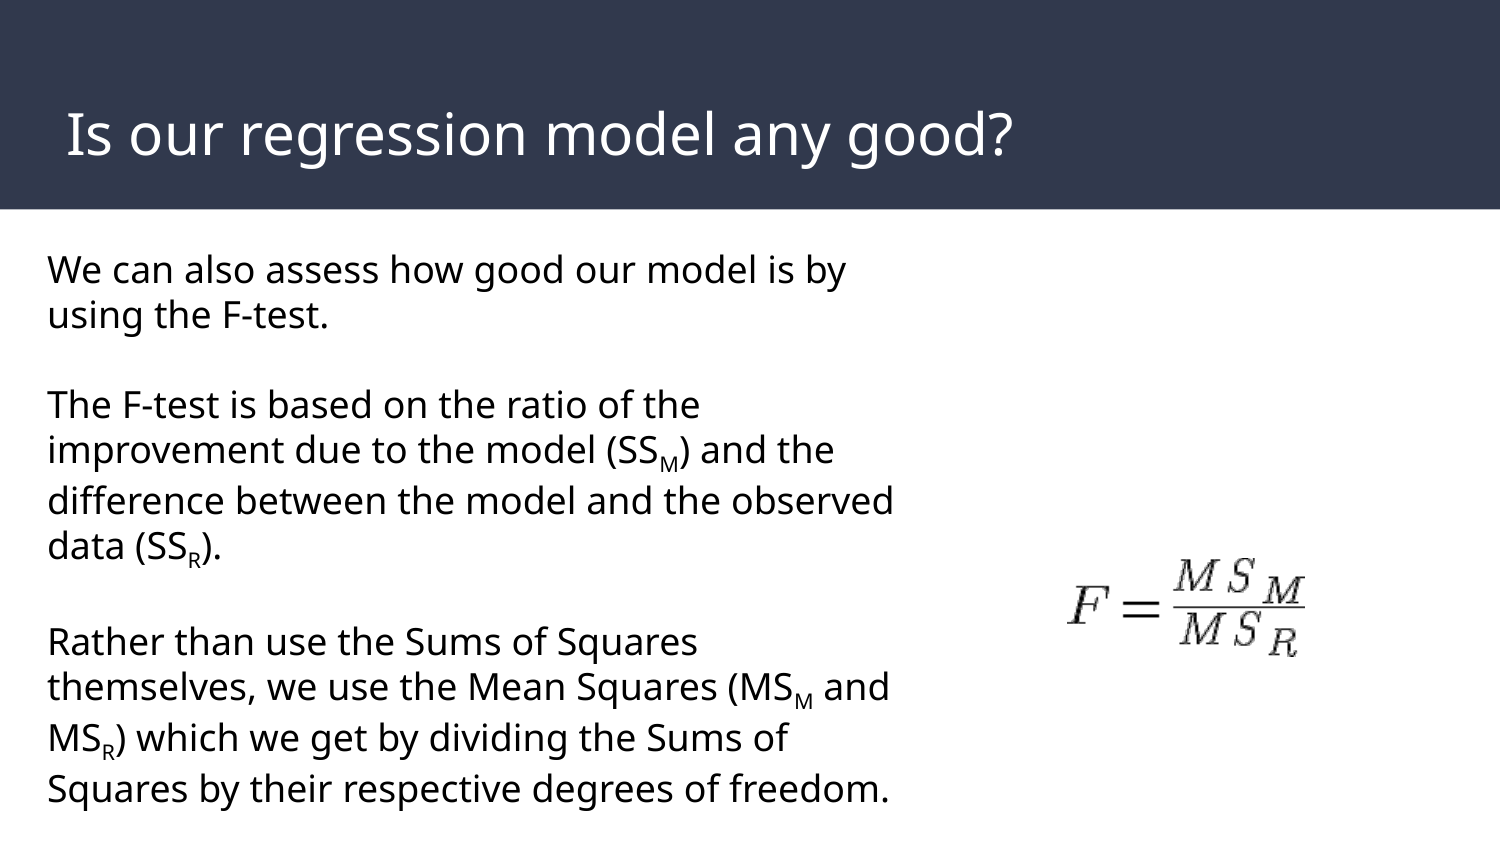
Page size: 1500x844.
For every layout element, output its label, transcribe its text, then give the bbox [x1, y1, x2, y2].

picture [1067, 558, 1305, 657]
text_box We can also assess how good our model is by using the F-test. The F-test is based on the ratio of the improvement due to the model (SSM) and the difference between the model and the observed data (SSR). Rather than use the Sums of Squares themselves, we use the Mean Squares (MSM and MSR) which we get by dividing the Sums of Squares by their respective degrees of freedom. [32, 230, 927, 803]
title Is our regression model any good? [51, 82, 1449, 185]
